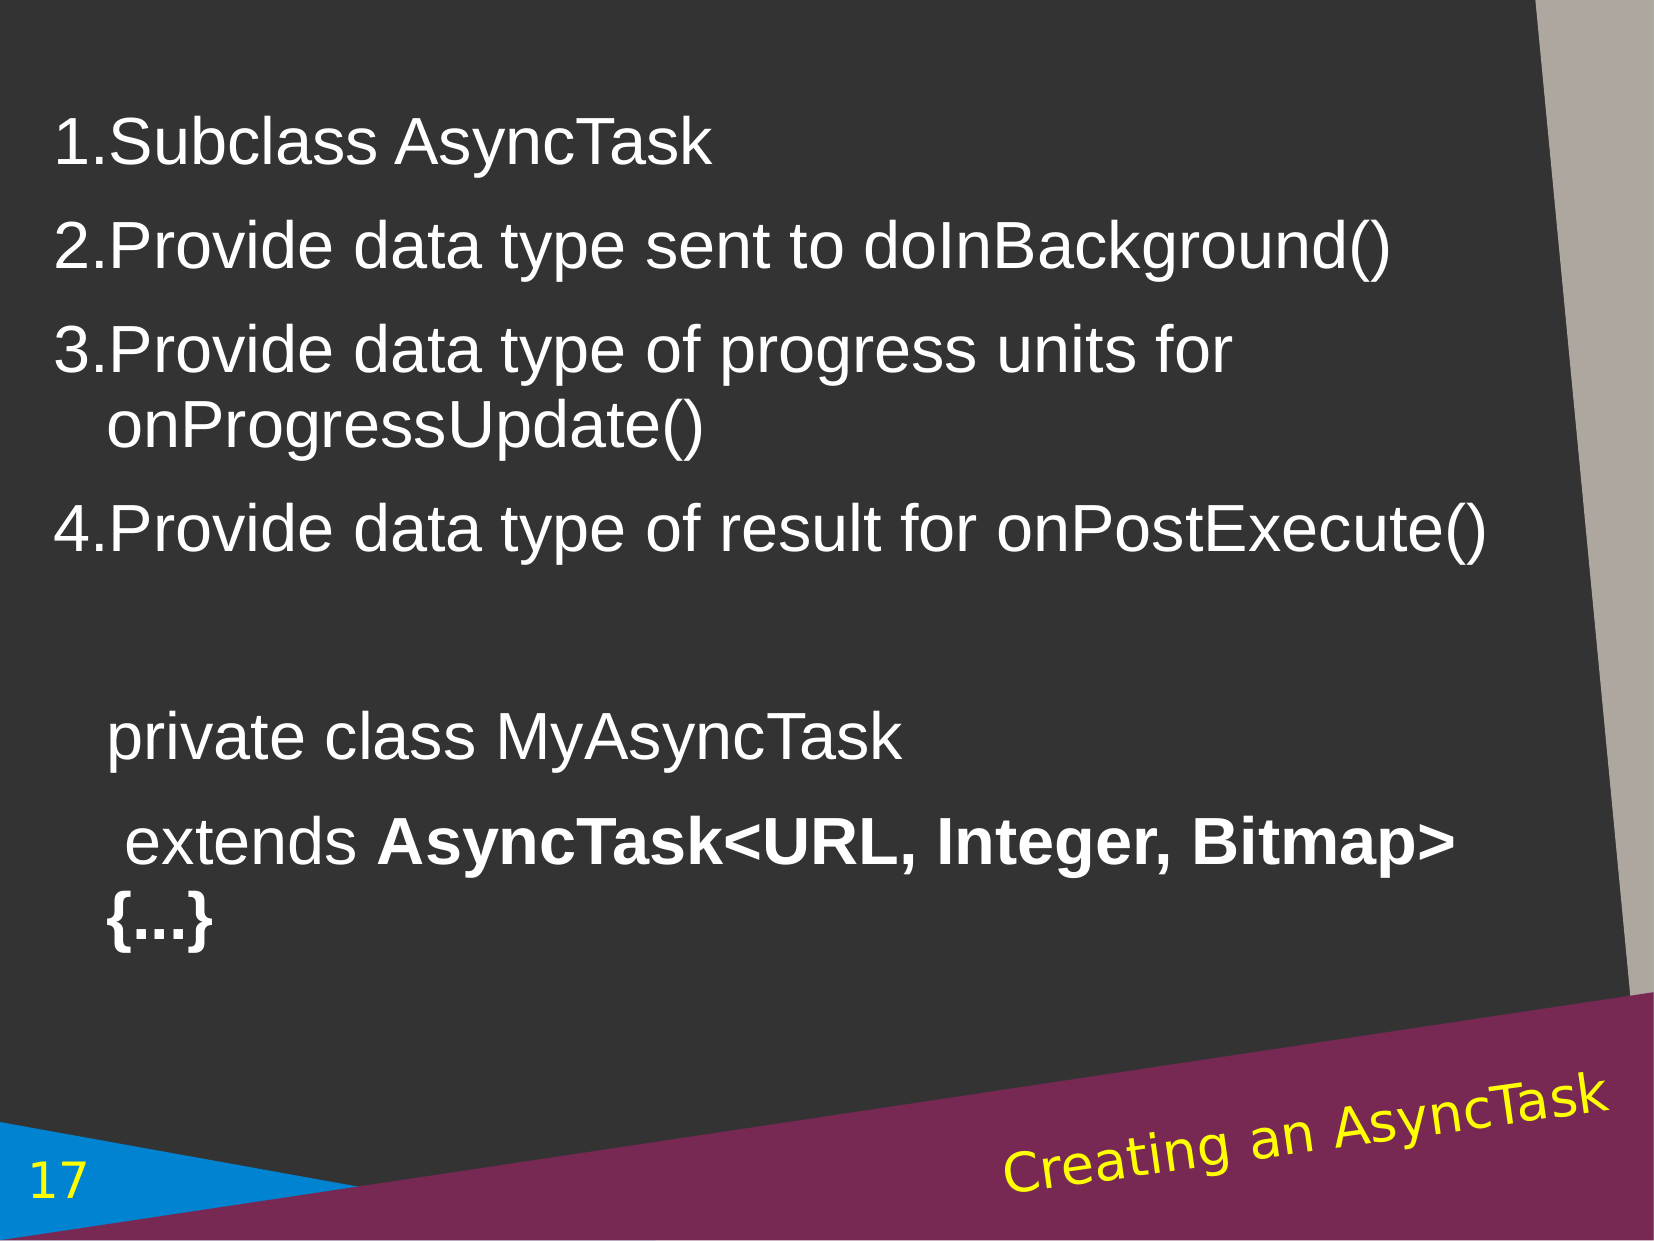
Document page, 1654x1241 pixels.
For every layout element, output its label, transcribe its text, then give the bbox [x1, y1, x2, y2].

list Subclass AsyncTask Provide data type sent to doInBackground() Provide data type of progress units for onProgressUpdate() Provide data type of result for onPostExecute() private class MyAsyncTask extends AsyncTask<URL, Integer, Bitmap> {...} [35, 61, 1524, 996]
title Creating an AsyncTask [956, 995, 1654, 1241]
